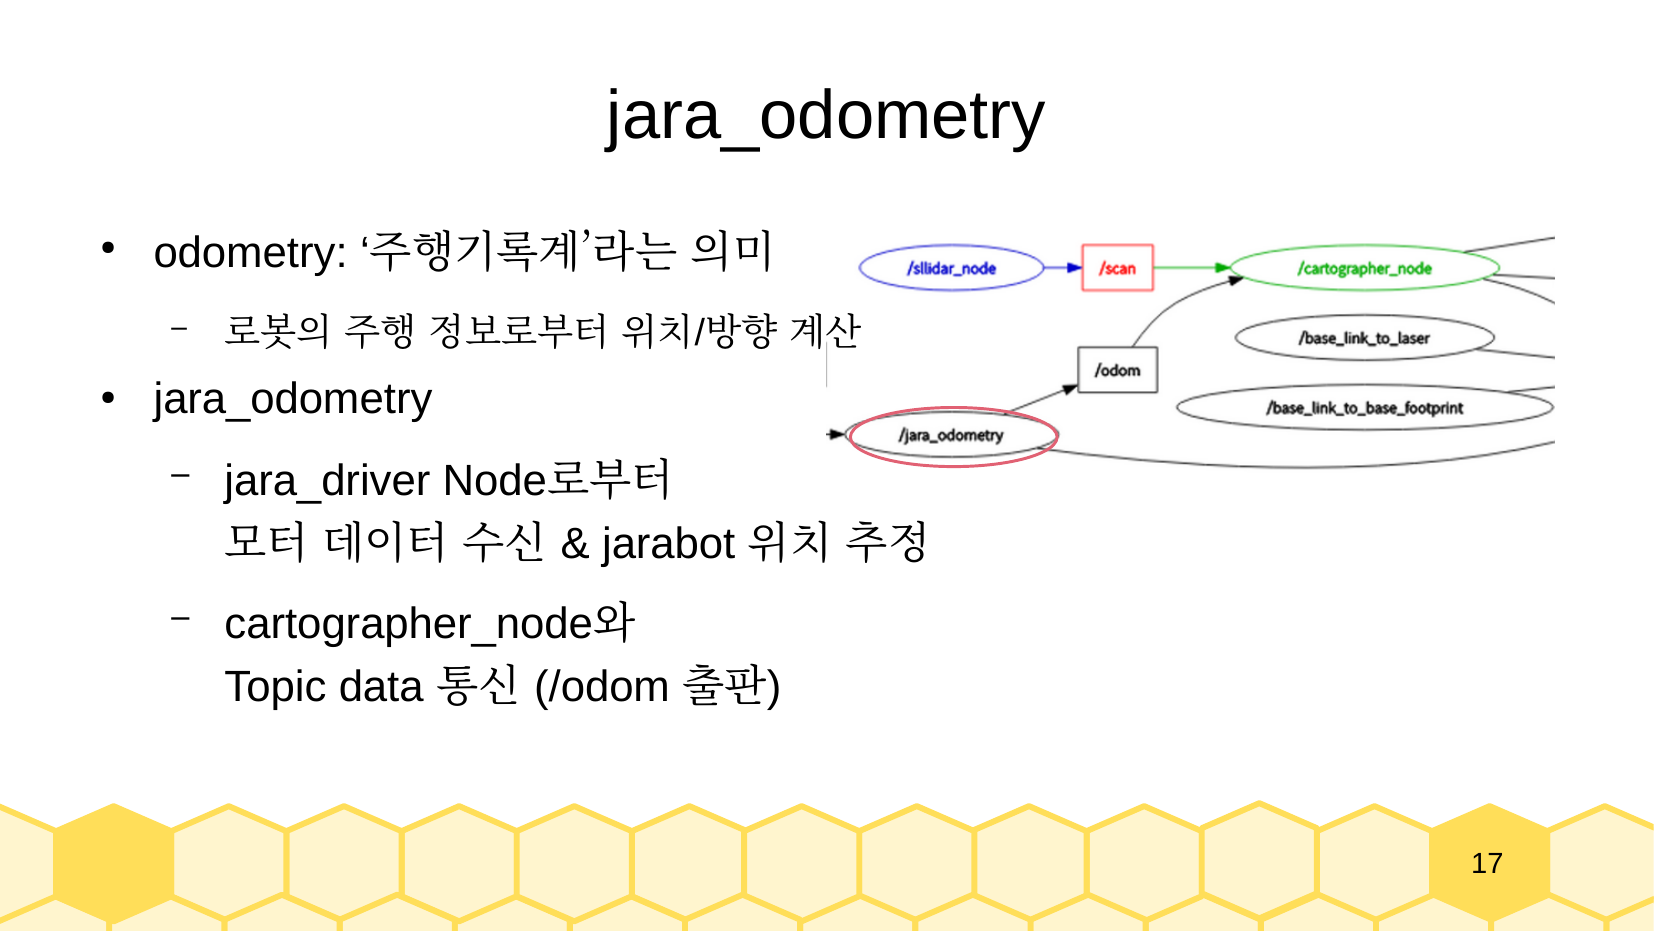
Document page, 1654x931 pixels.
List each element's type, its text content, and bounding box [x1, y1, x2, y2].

title jara_odometry [82, 37, 1571, 193]
list odometry: ‘주행기록계’라는 의미 로봇의 주행 정보로부터 위치/방향 계산 jara_odometry jara_driver Node로부터 모터 데이터 수신 & jarabot 위치 추정 cartographer_node와 Topic data 통신 (/odom 출판) [82, 217, 1034, 758]
picture [1034, 421, 1055, 453]
picture [1034, 223, 1555, 479]
list odometry: ‘주행기록계’라는 의미 로봇의 주행 정보로부터 위치/방향 계산 jara_odometry jara_driver Node로부터 모터 데이터 수신 & jarabot 위치 추정 cartographer_node와 Topic data 통신 (/odom 출판) [853, 409, 1034, 465]
